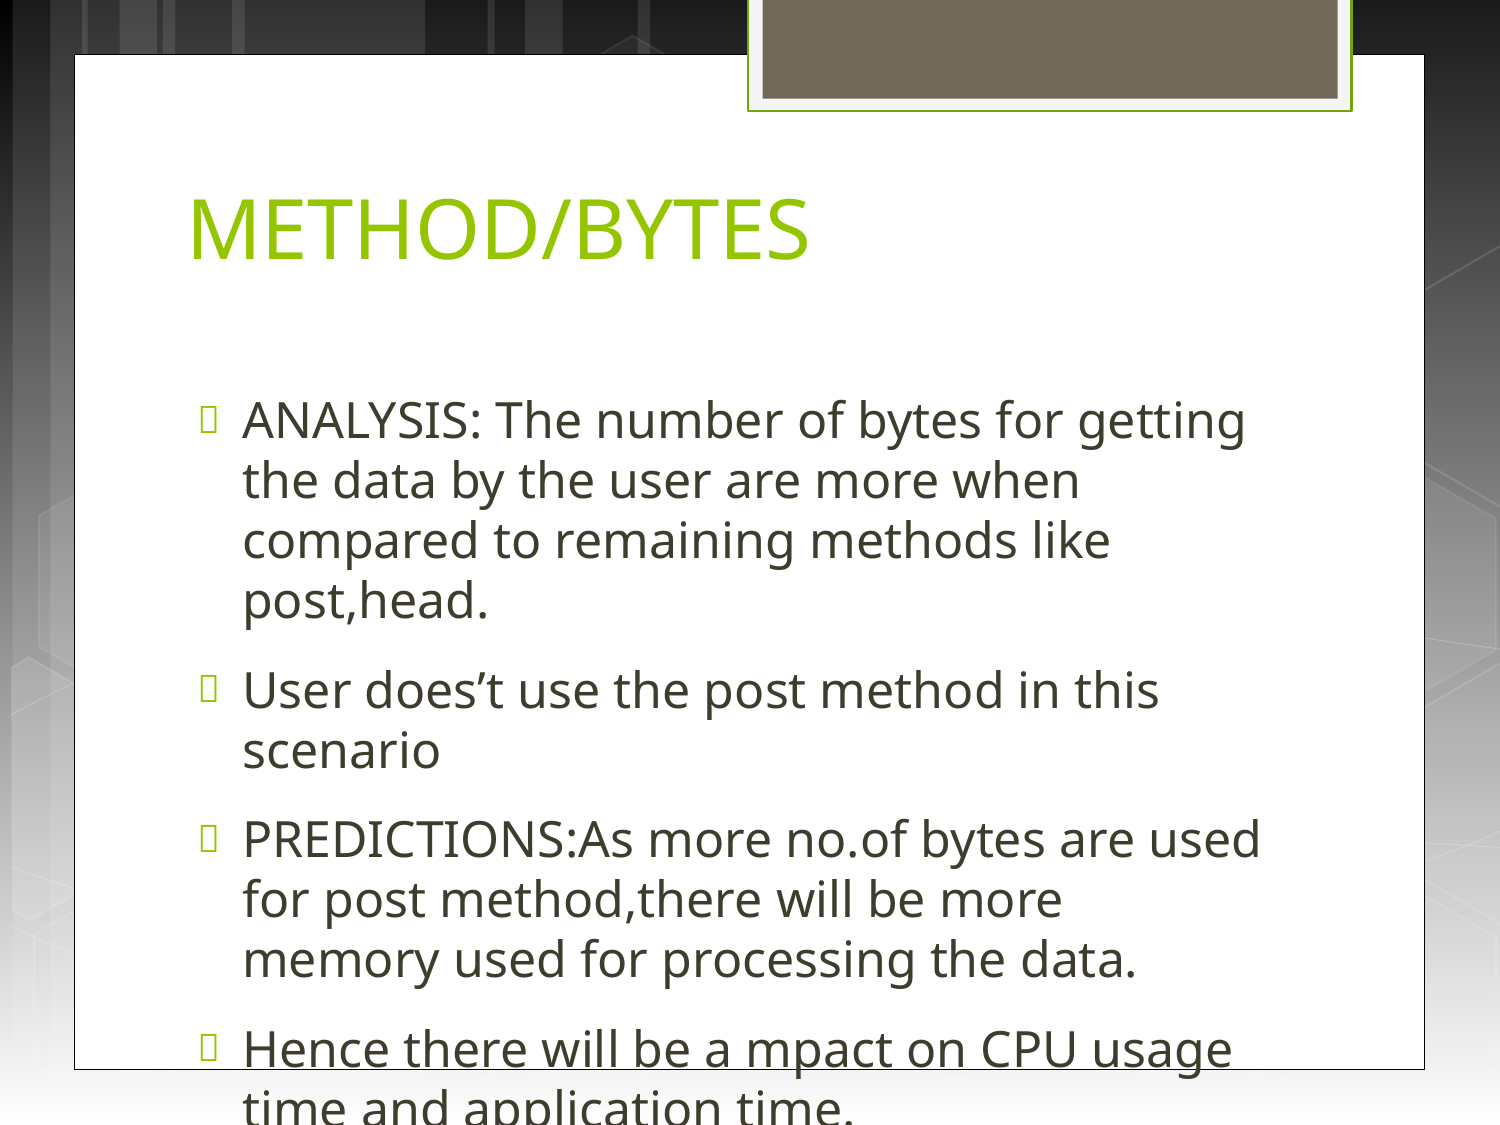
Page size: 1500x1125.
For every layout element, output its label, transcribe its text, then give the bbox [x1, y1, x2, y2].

title METHOD/BYTES [171, 168, 1324, 357]
list ANALYSIS: The number of bytes for getting the data by the user are more when compared to remaining methods like post,head. User does’t use the post method in this scenario PREDICTIONS:As more no.of bytes are used for post method,there will be more memory used for processing the data. Hence there will be a mpact on CPU usage time and application time. Memory shortage and leaks leads to instability.So we need to optimize garbage collection. [171, 381, 1283, 957]
